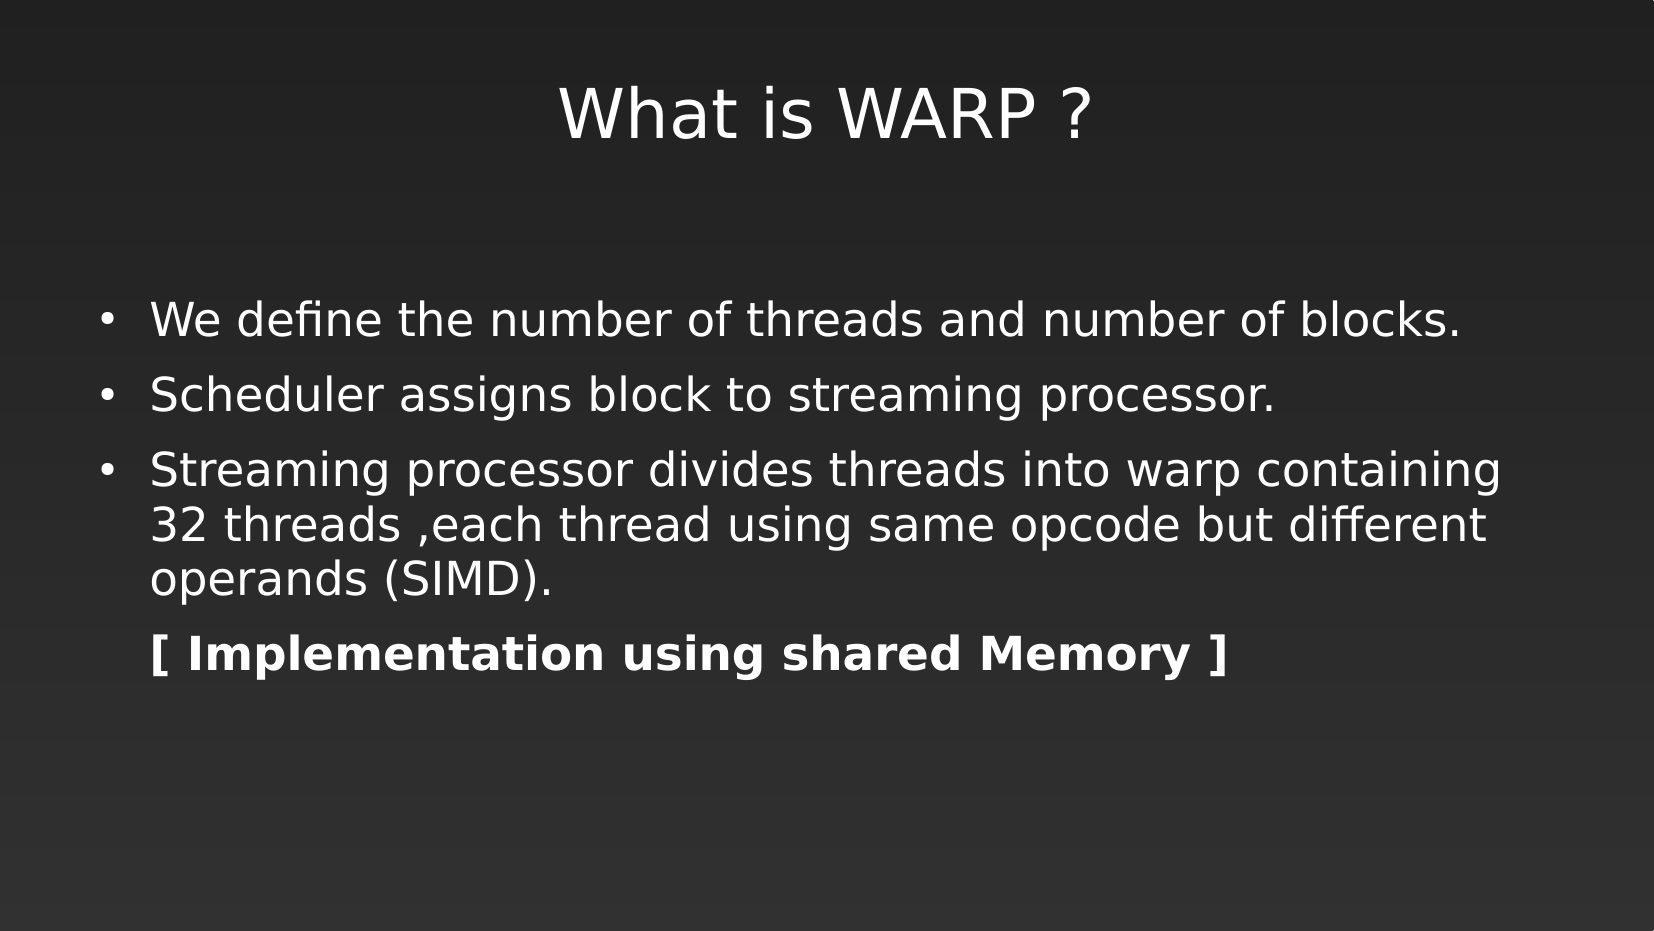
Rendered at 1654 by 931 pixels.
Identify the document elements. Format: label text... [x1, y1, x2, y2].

list We define the number of threads and number of blocks. Scheduler assigns block to streaming processor. Streaming processor divides threads into warp containing 32 threads ,each thread using same opcode but different operands (SIMD). [ Implementation using shared Memory ] [82, 217, 1571, 758]
title What is WARP ? [82, 37, 1571, 193]
